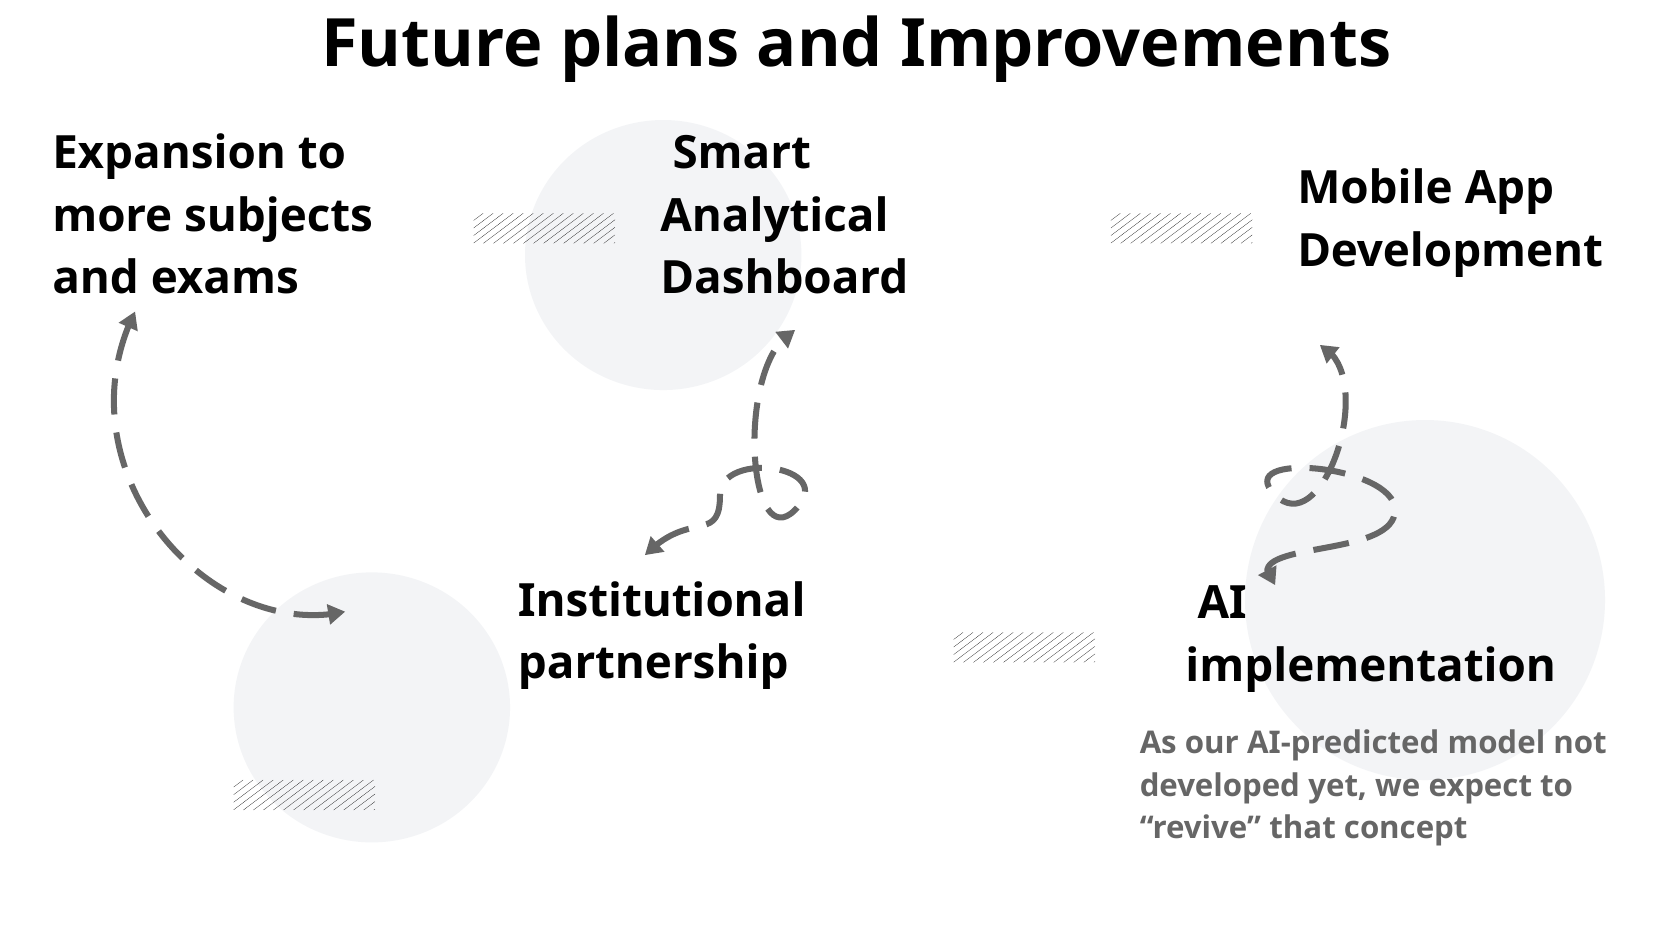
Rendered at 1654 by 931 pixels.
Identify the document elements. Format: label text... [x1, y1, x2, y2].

text_box As our AI-predicted model not developed yet, we expect to “revive” that concept [1125, 712, 1651, 899]
text_box AI implementation [1170, 562, 1576, 765]
text_box Expansion to more subjects and exams [37, 112, 451, 413]
text_box Institutional partnership [503, 560, 1013, 826]
text_box Smart Analytical Dashboard [645, 112, 1051, 413]
text_box Mobile App Development [1282, 147, 1651, 376]
title Future plans and Improvements [112, 0, 1601, 158]
